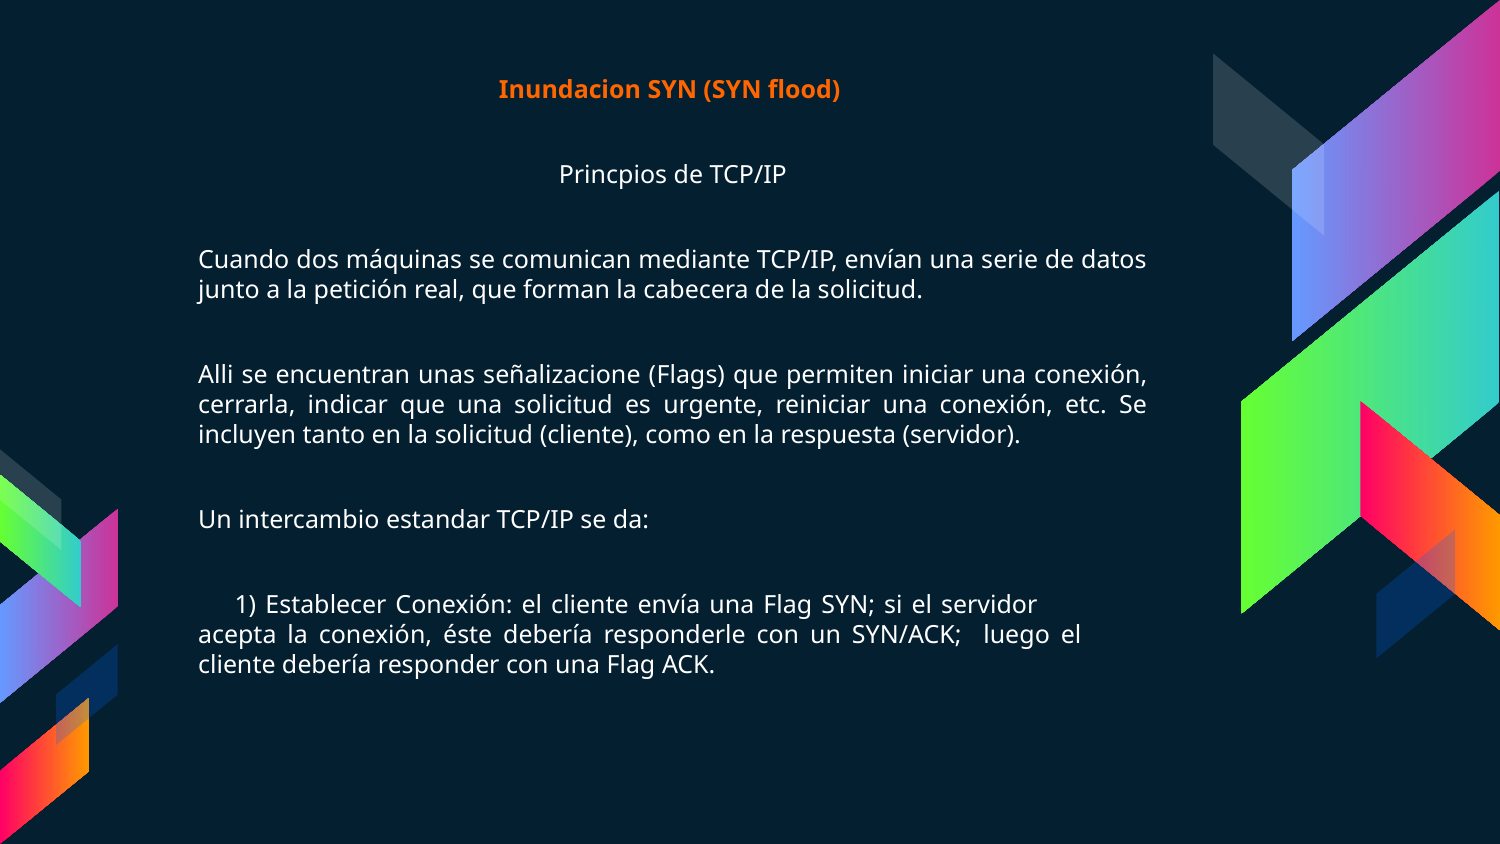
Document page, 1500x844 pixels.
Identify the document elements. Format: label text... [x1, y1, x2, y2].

list Inundacion SYN (SYN flood) Princpios de TCP/IP Cuando dos máquinas se comunican mediante TCP/IP, envían una serie de datos junto a la petición real, que forman la cabecera de la solicitud. Alli se encuentran unas señalizacione (Flags) que permiten iniciar una conexión, cerrarla, indicar que una solicitud es urgente, reiniciar una conexión, etc. Se incluyen tanto en la solicitud (cliente), como en la respuesta (servidor). Un intercambio estandar TCP/IP se da: 1) Establecer Conexión: el cliente envía una Flag SYN; si el servidor acepta la conexión, éste debería responderle con un SYN/ACK; luego el cliente debería responder con una Flag ACK. [183, 59, 1164, 506]
